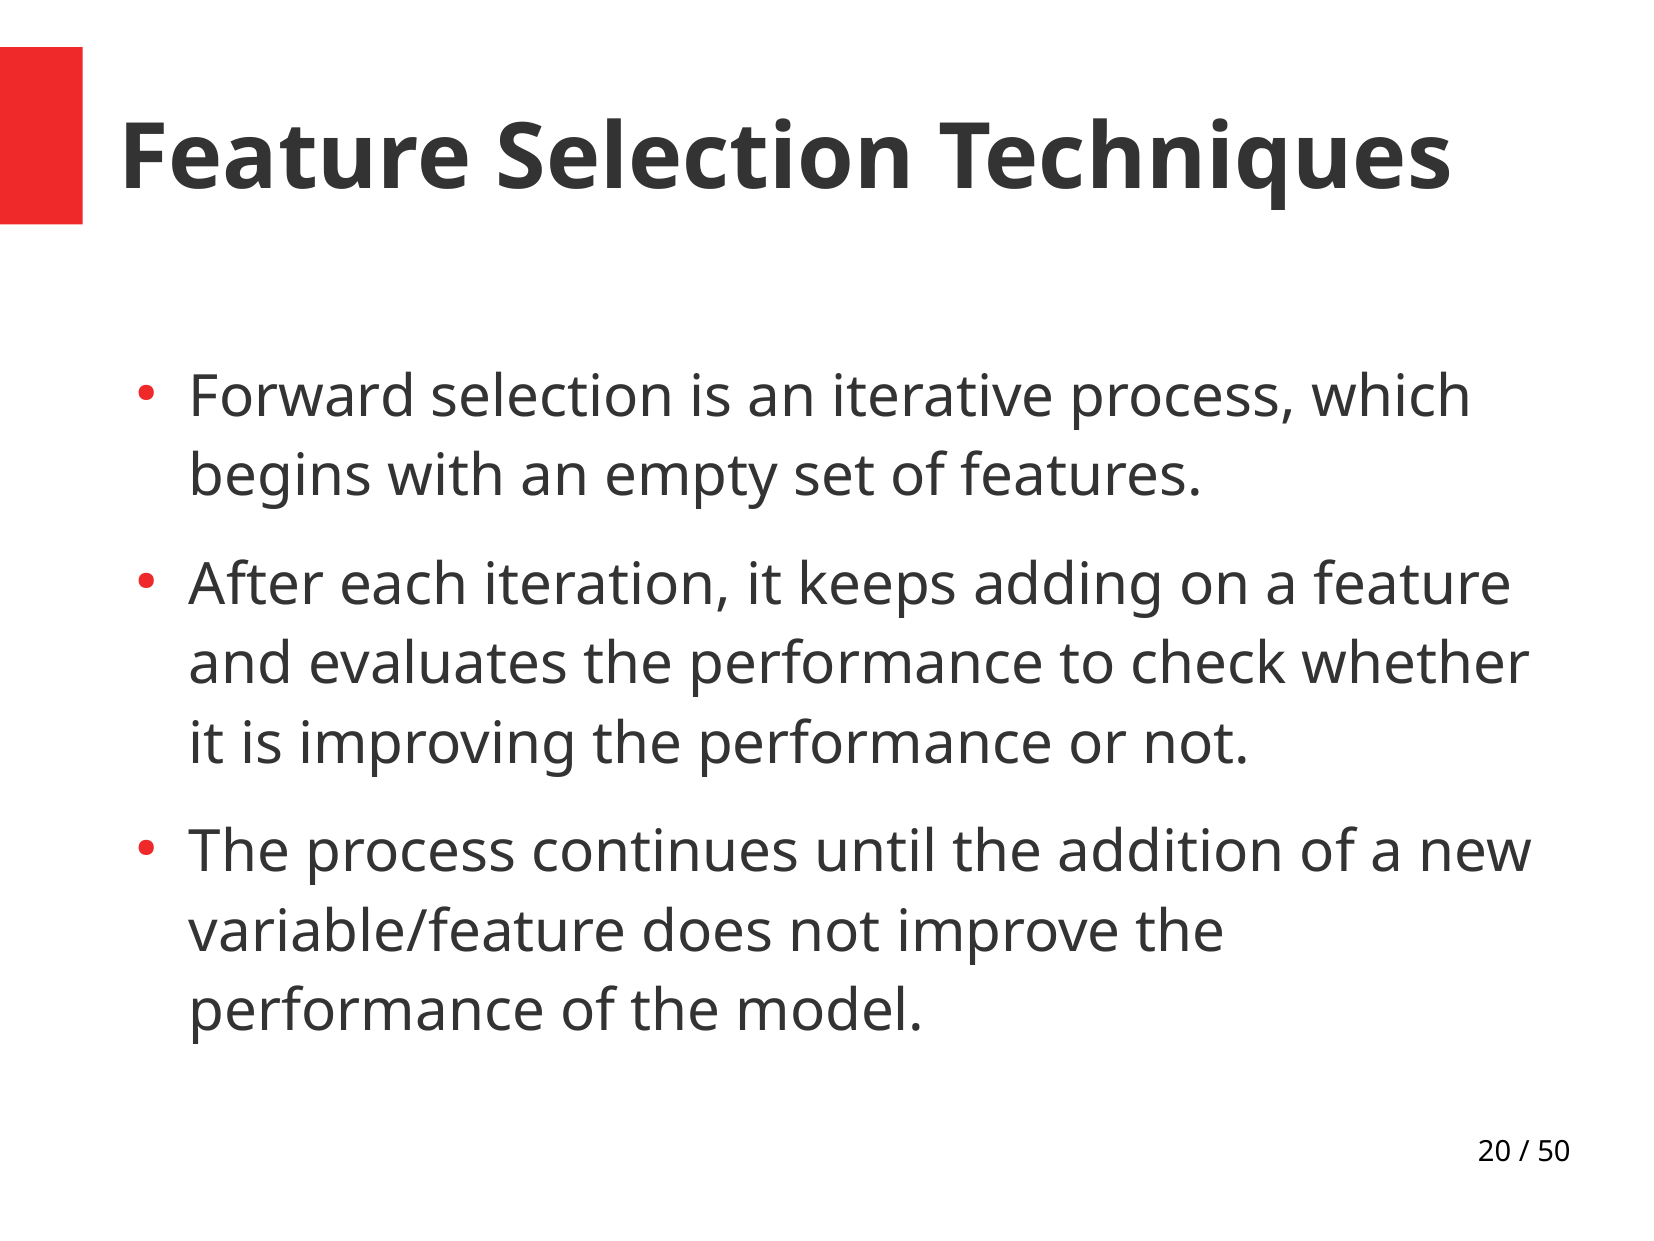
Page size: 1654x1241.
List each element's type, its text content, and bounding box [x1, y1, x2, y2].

list Forward selection is an iterative process, which begins with an empty set of features. After each iteration, it keeps adding on a feature and evaluates the performance to check whether it is improving the performance or not. The process continues until the addition of a new variable/feature does not improve the performance of the model. [118, 354, 1536, 1074]
title Feature Selection Techniques [118, 49, 1571, 257]
